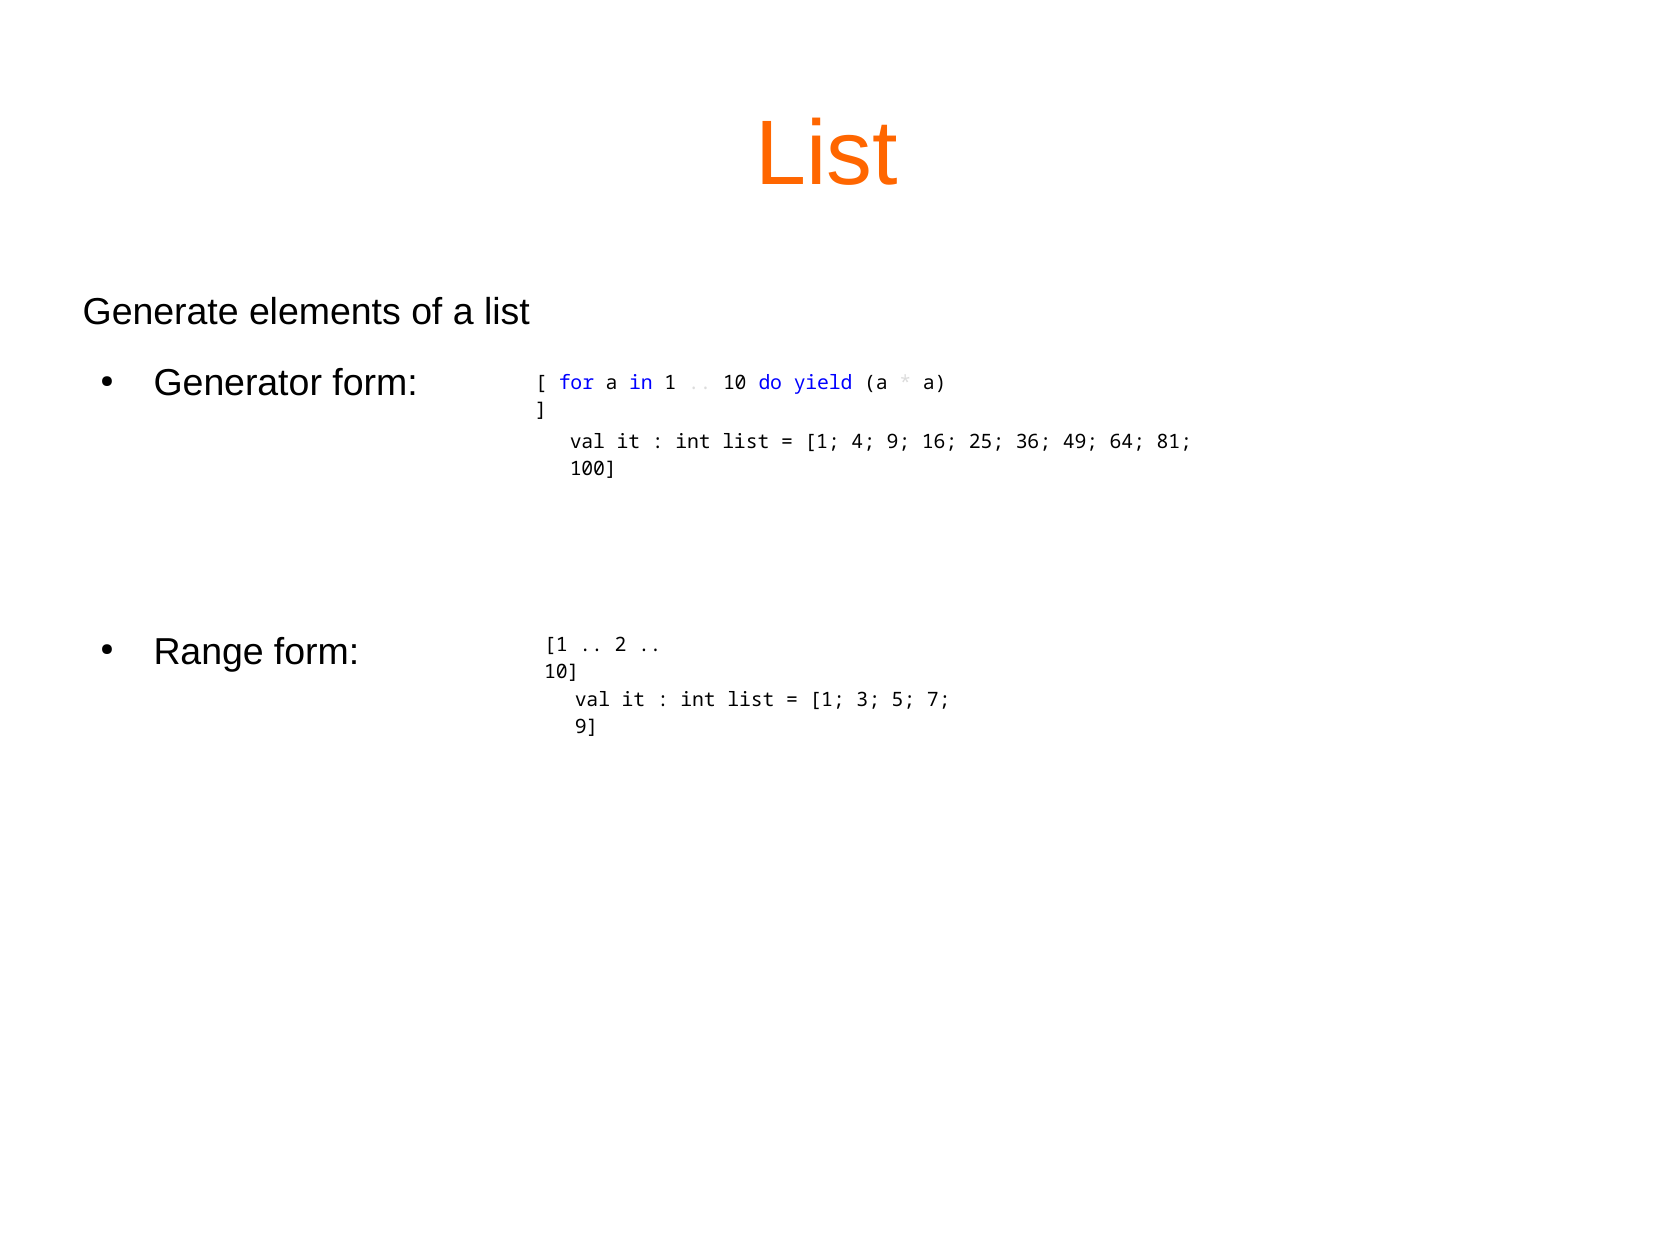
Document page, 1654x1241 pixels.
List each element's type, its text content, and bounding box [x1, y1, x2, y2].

title List [82, 49, 1571, 257]
list Generate elements of a list Generator form: Range form: [82, 290, 1571, 1010]
text_box val it : int list = [1; 4; 9; 16; 25; 36; 49; 64; 81; 100] [555, 420, 1209, 459]
text_box val it : int list = [1; 3; 5; 7; 9] [560, 678, 966, 717]
text_box [1 .. 2 .. 10] [529, 623, 710, 662]
text_box [ for a in 1 .. 10 do yield (a * a) ] [520, 360, 970, 400]
